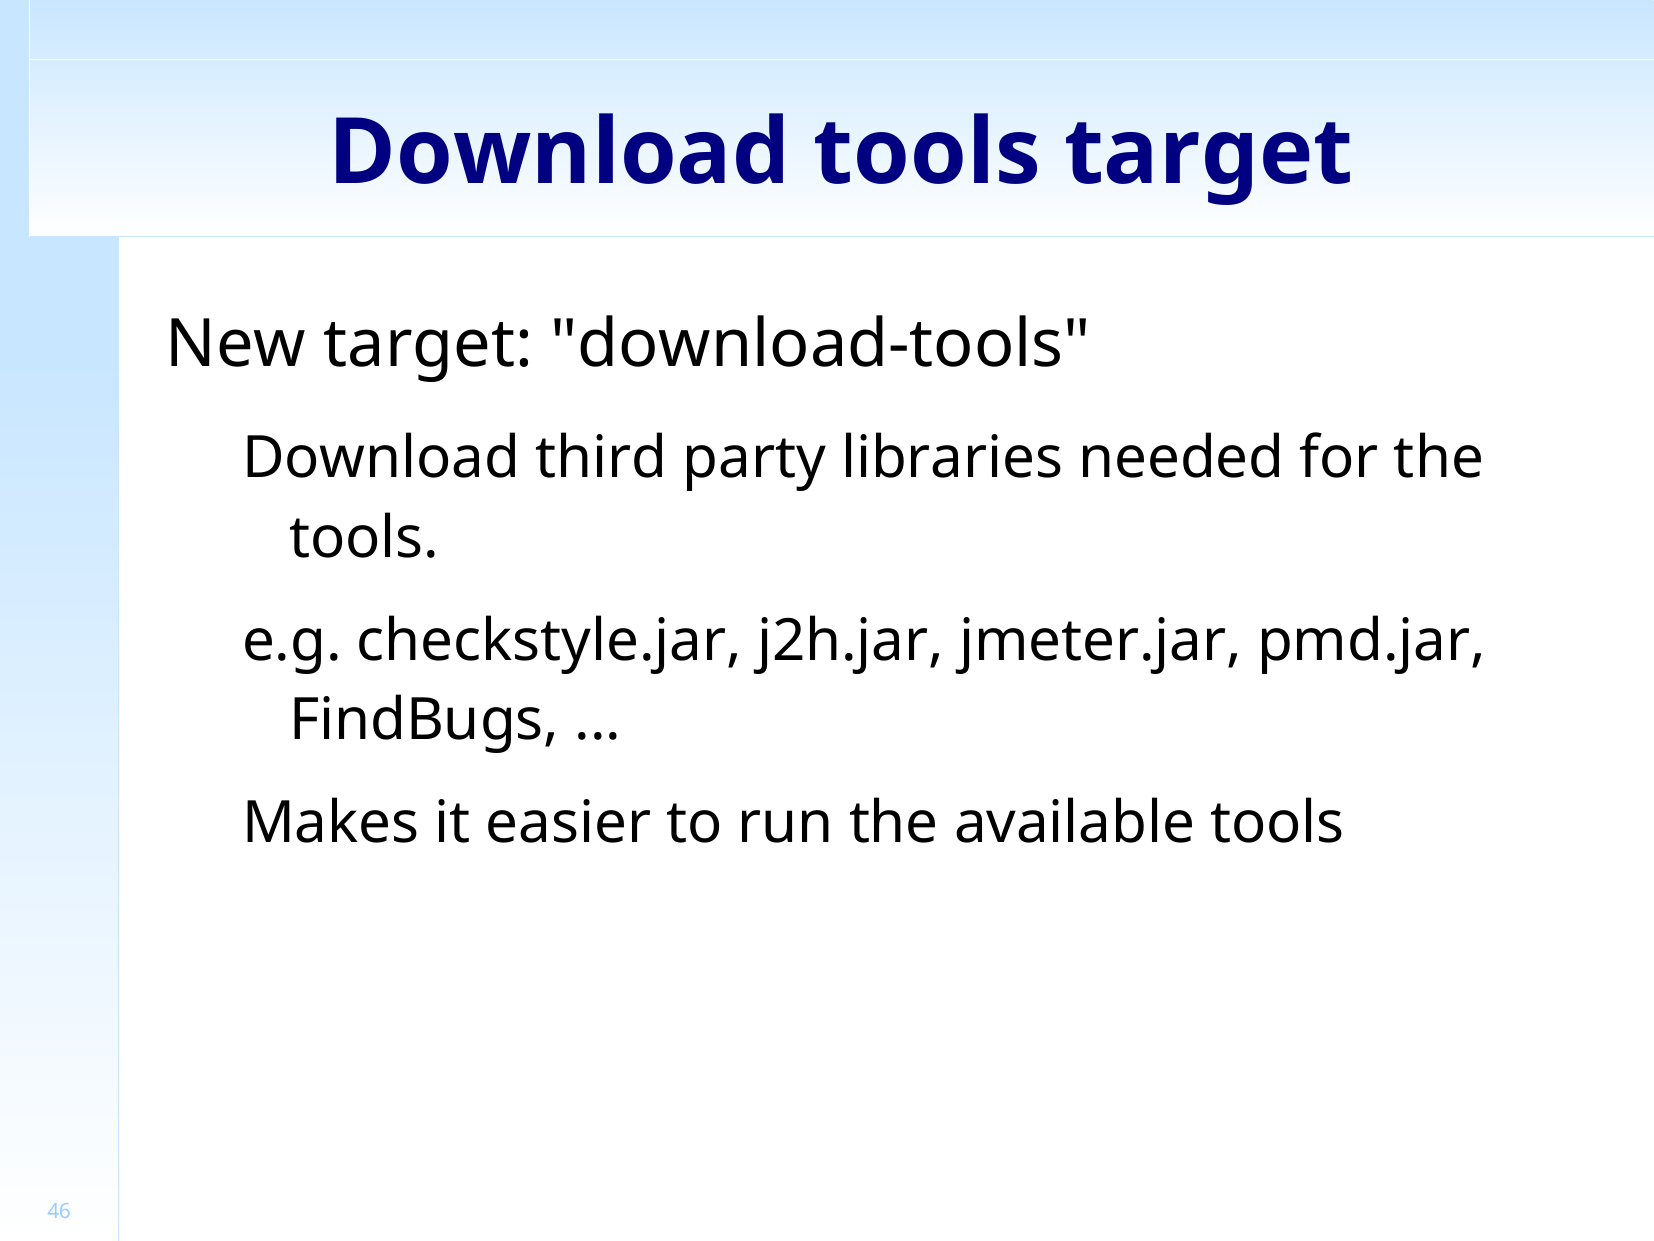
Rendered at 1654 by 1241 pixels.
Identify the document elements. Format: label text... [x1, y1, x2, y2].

list New target: "download-tools" Download third party libraries needed for the tools. e.g. checkstyle.jar, j2h.jar, jmeter.jar, pmd.jar, FindBugs, ... Makes it easier to run the available tools [147, 295, 1625, 1182]
title Download tools target [29, 59, 1654, 237]
